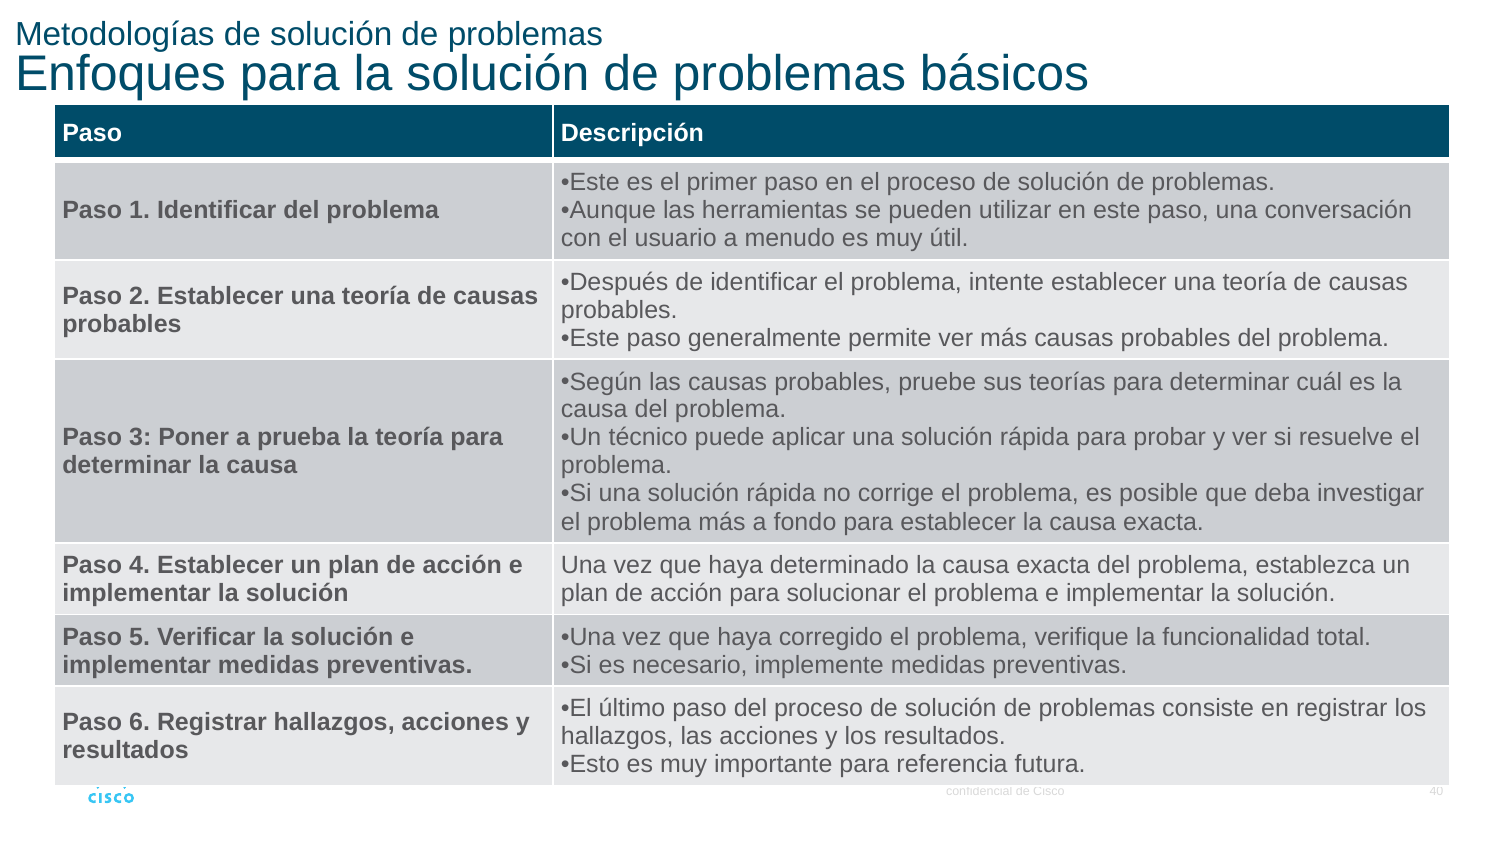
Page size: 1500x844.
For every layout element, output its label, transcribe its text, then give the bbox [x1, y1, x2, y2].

title Metodologías de solución de problemas Enfoques para la solución de problemas básicos [0, 0, 1369, 121]
table_cell Paso 2. Establecer una teoría de causas probables [55, 261, 552, 358]
table_cell Una vez que haya determinado la causa exacta del problema, establezca un plan de acción para solucionar el problema e implementar la solución. [554, 544, 1449, 614]
table_header Paso [55, 105, 552, 157]
table_cell El último paso del proceso de solución de problemas consiste en registrar los hallazgos, las acciones y los resultados. Esto es muy importante para referencia futura. [554, 687, 1449, 785]
table_cell Paso 1. Identificar del problema [55, 163, 552, 259]
table_cell Una vez que haya corregido el problema, verifique la funcionalidad total. Si es necesario, implemente medidas preventivas. [554, 615, 1449, 685]
table_cell Paso 3: Poner a prueba la teoría para determinar la causa [55, 360, 552, 542]
table_header Descripción [554, 105, 1449, 157]
table_cell Este es el primer paso en el proceso de solución de problemas. Aunque las herramientas se pueden utilizar en este paso, una conversación con el usuario a menudo es muy útil. [554, 163, 1449, 259]
table_cell Paso 6. Registrar hallazgos, acciones y resultados [55, 687, 552, 785]
table_cell Según las causas probables, pruebe sus teorías para determinar cuál es la causa del problema. Un técnico puede aplicar una solución rápida para probar y ver si resuelve el problema. Si una solución rápida no corrige el problema, es posible que deba investigar el problema más a fondo para establecer la causa exacta. [554, 360, 1449, 542]
table_cell Después de identificar el problema, intente establecer una teoría de causas probables. Este paso generalmente permite ver más causas probables del problema. [554, 261, 1449, 358]
table_cell Paso 5. Verificar la solución e implementar medidas preventivas. [55, 615, 552, 685]
table_cell Paso 4. Establecer un plan de acción e implementar la solución [55, 544, 552, 614]
